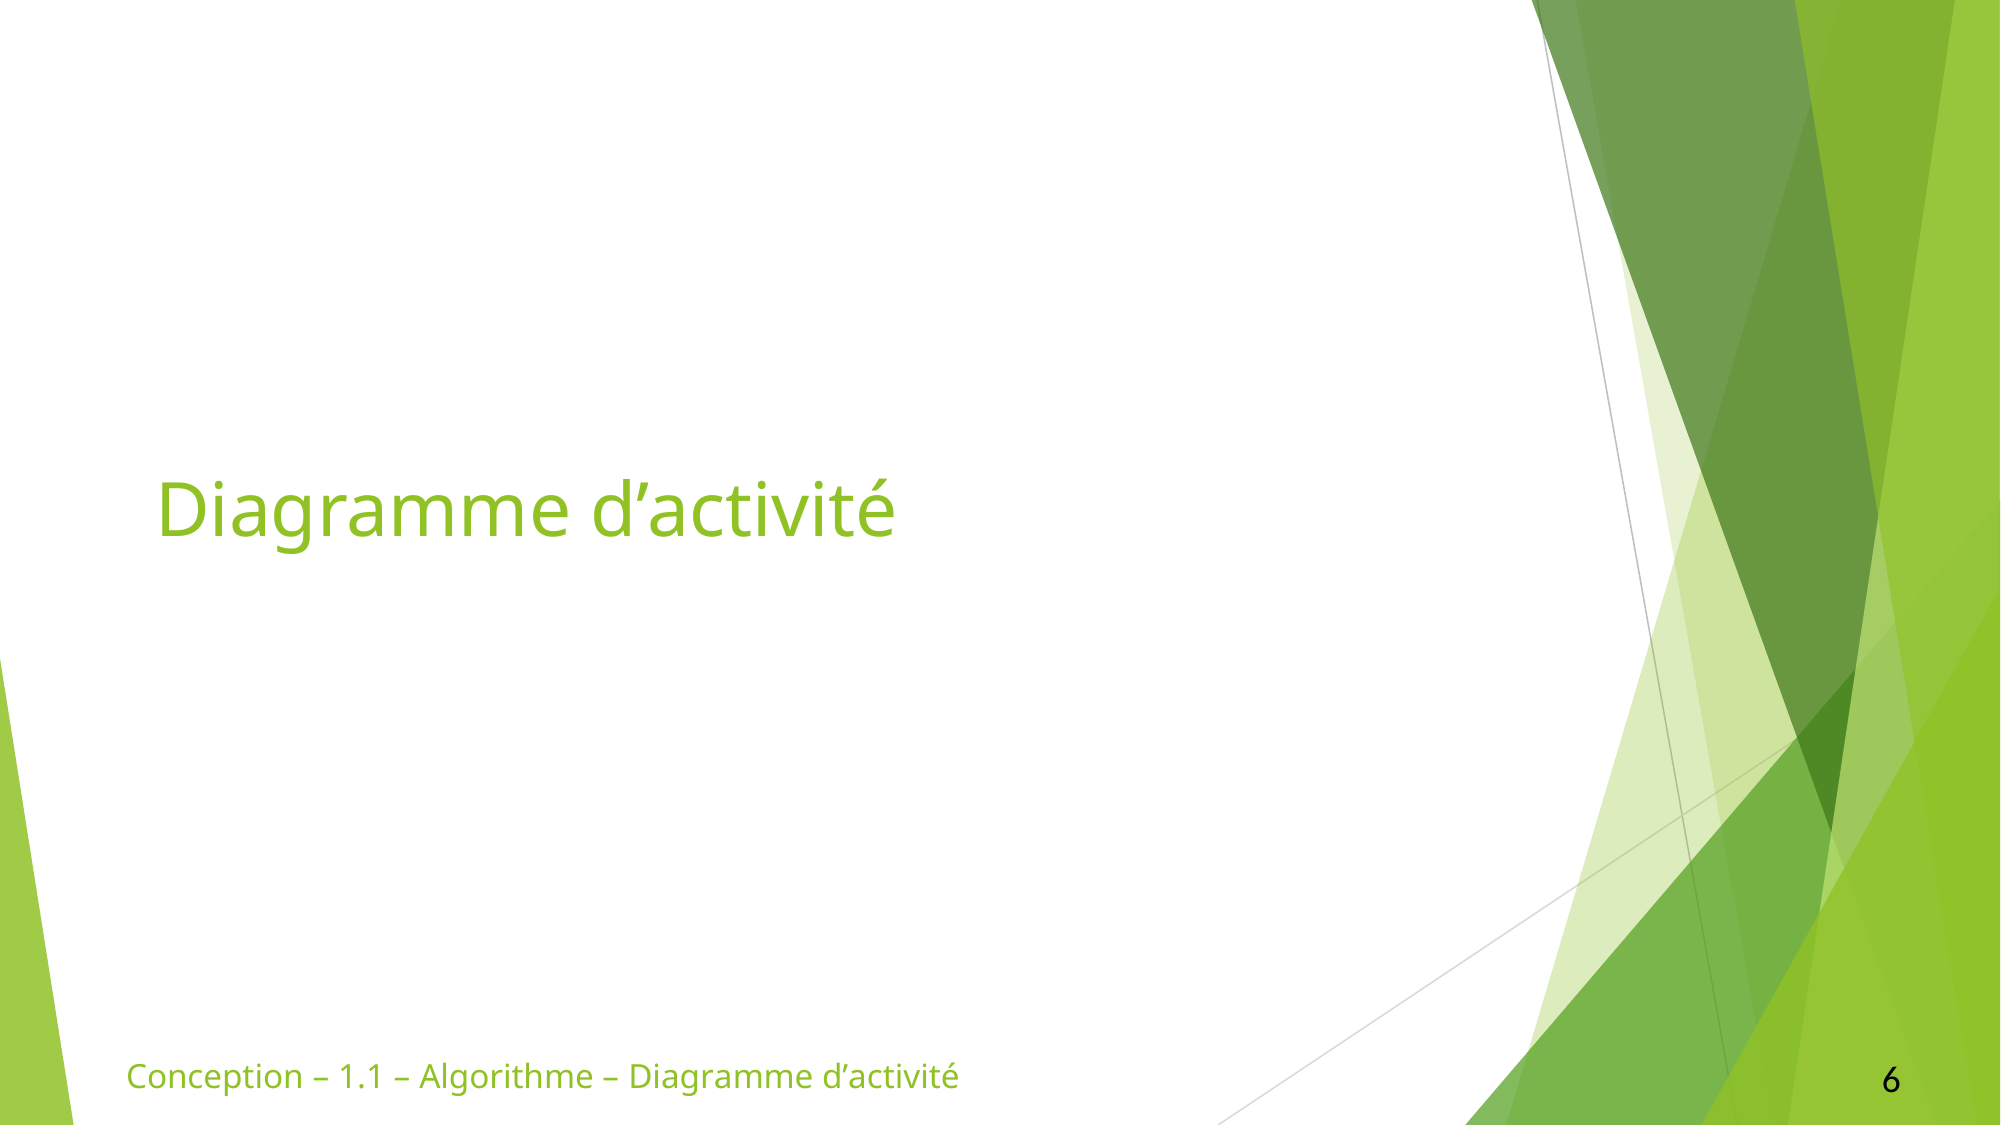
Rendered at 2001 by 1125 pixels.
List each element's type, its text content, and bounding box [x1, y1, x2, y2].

text_box Conception – 1.1 – Algorithme – Diagramme d’activité [111, 1047, 1094, 1109]
text_box [1866, 1047, 1979, 1108]
title Diagramme d’activité [140, 454, 1551, 671]
